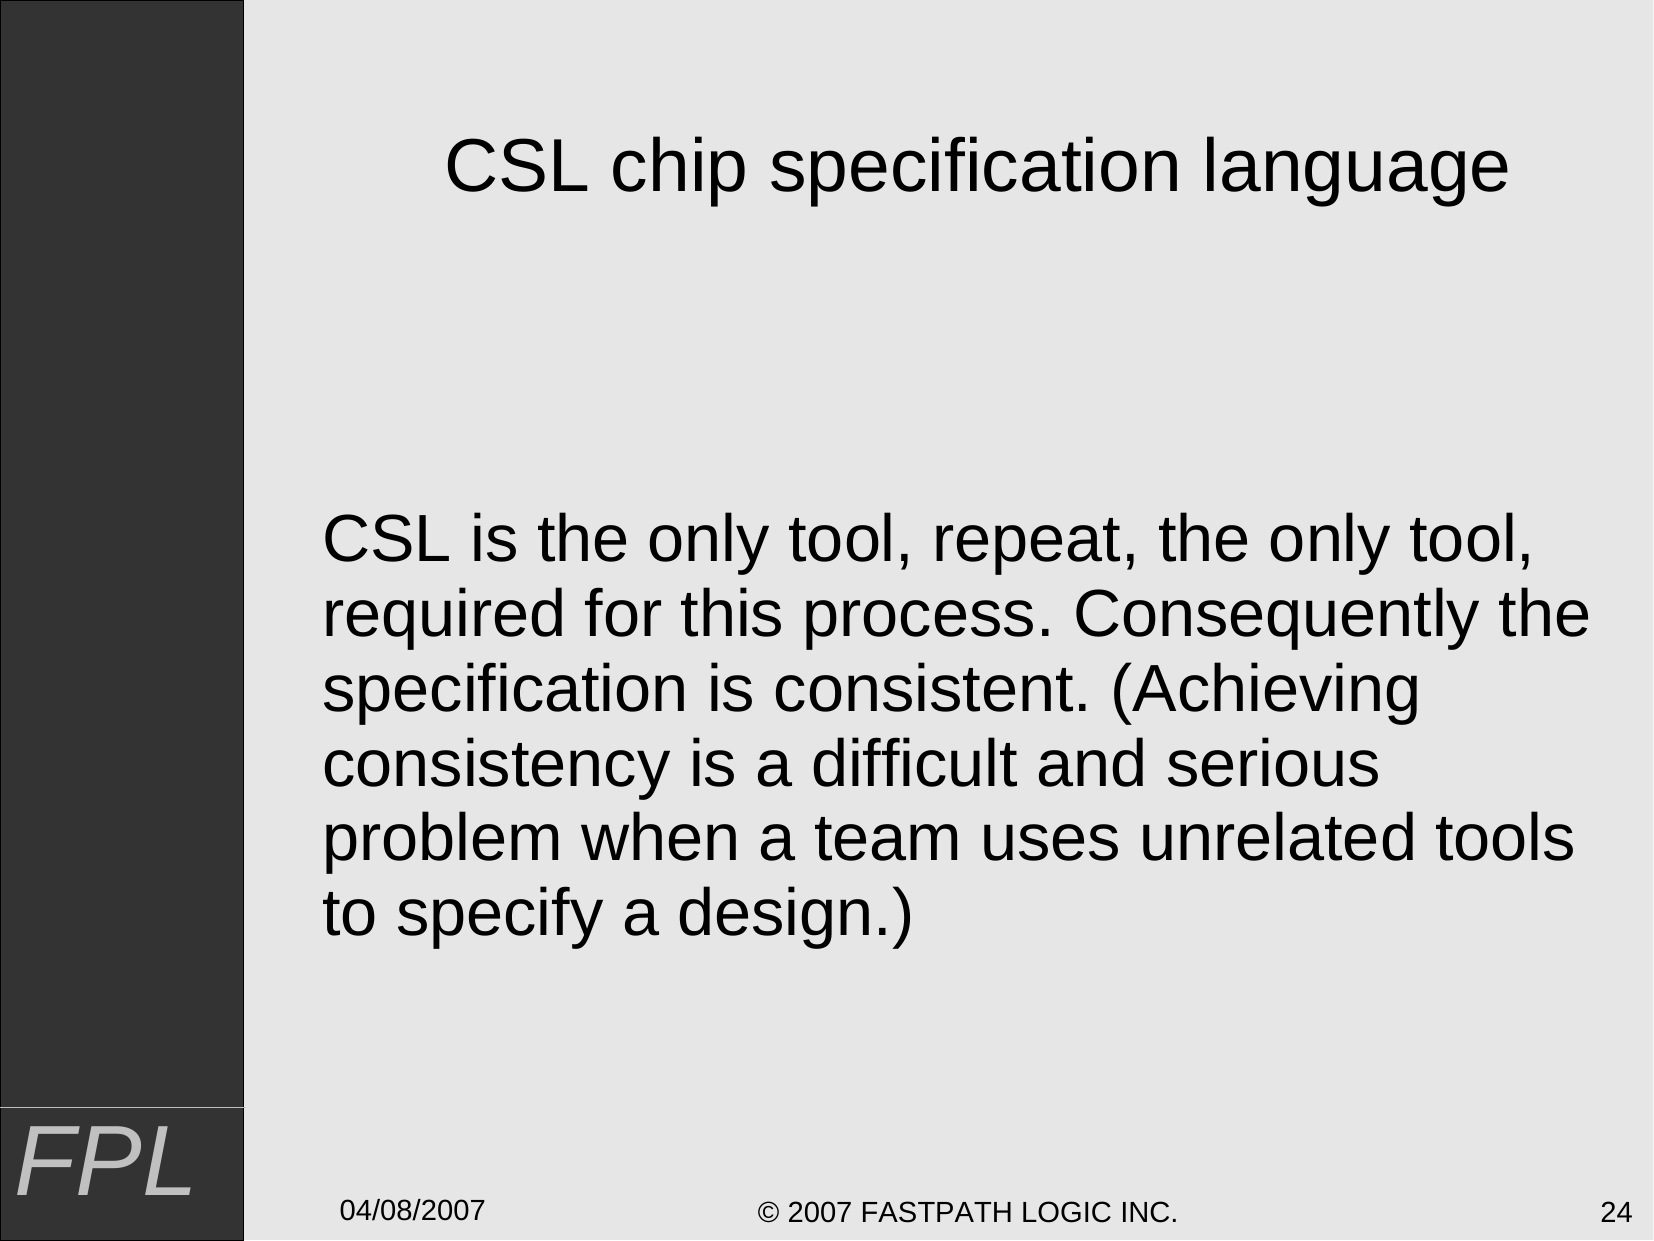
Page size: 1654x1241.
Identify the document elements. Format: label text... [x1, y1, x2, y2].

title CSL chip specification language [427, 57, 1530, 272]
subtitle CSL is the only tool, repeat, the only tool, required for this process. Consequently the specification is consistent. (Achieving consistency is a difficult and serious problem when a team uses unrelated tools to specify a design.) [322, 272, 1635, 1179]
